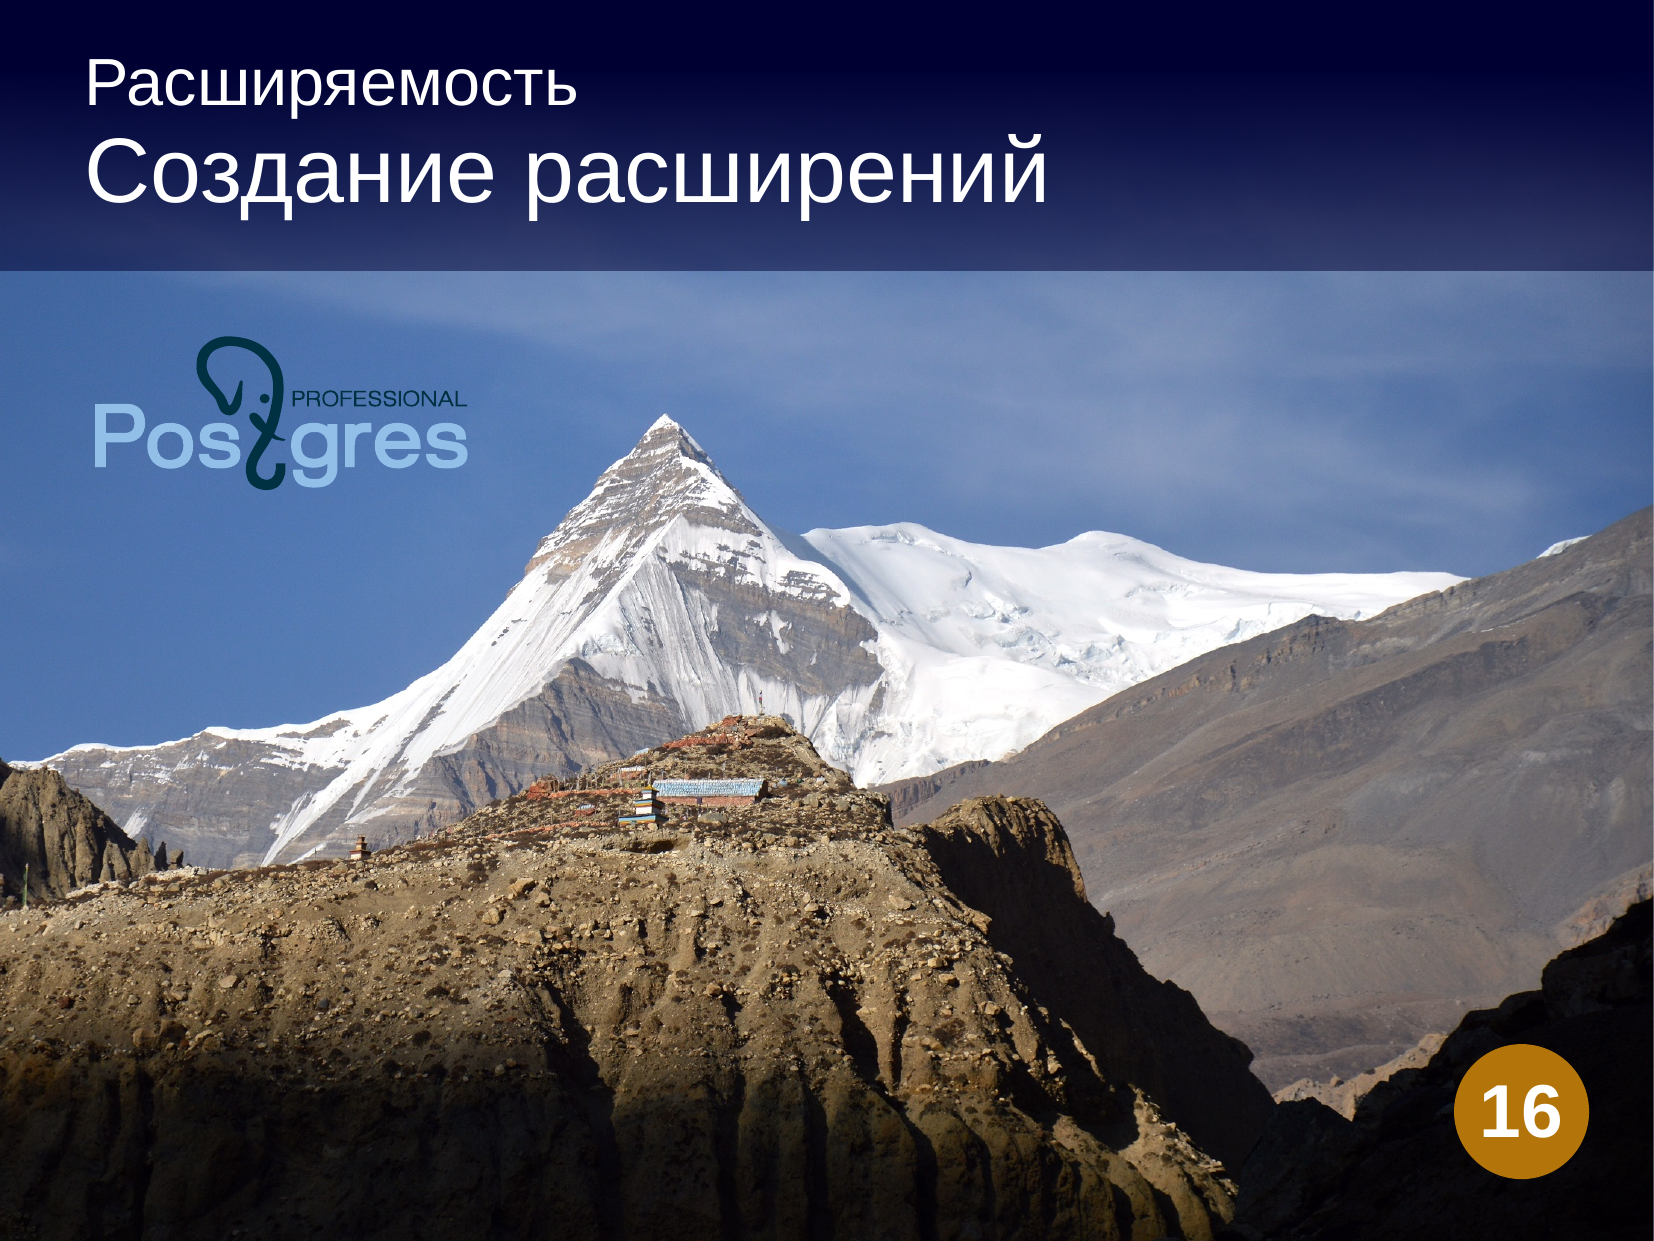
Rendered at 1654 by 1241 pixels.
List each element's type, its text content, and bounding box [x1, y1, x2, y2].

picture [0, 271, 1654, 1241]
text_box 16 [1454, 1044, 1590, 1180]
title Расширяемость Создание расширений [84, 44, 1636, 251]
